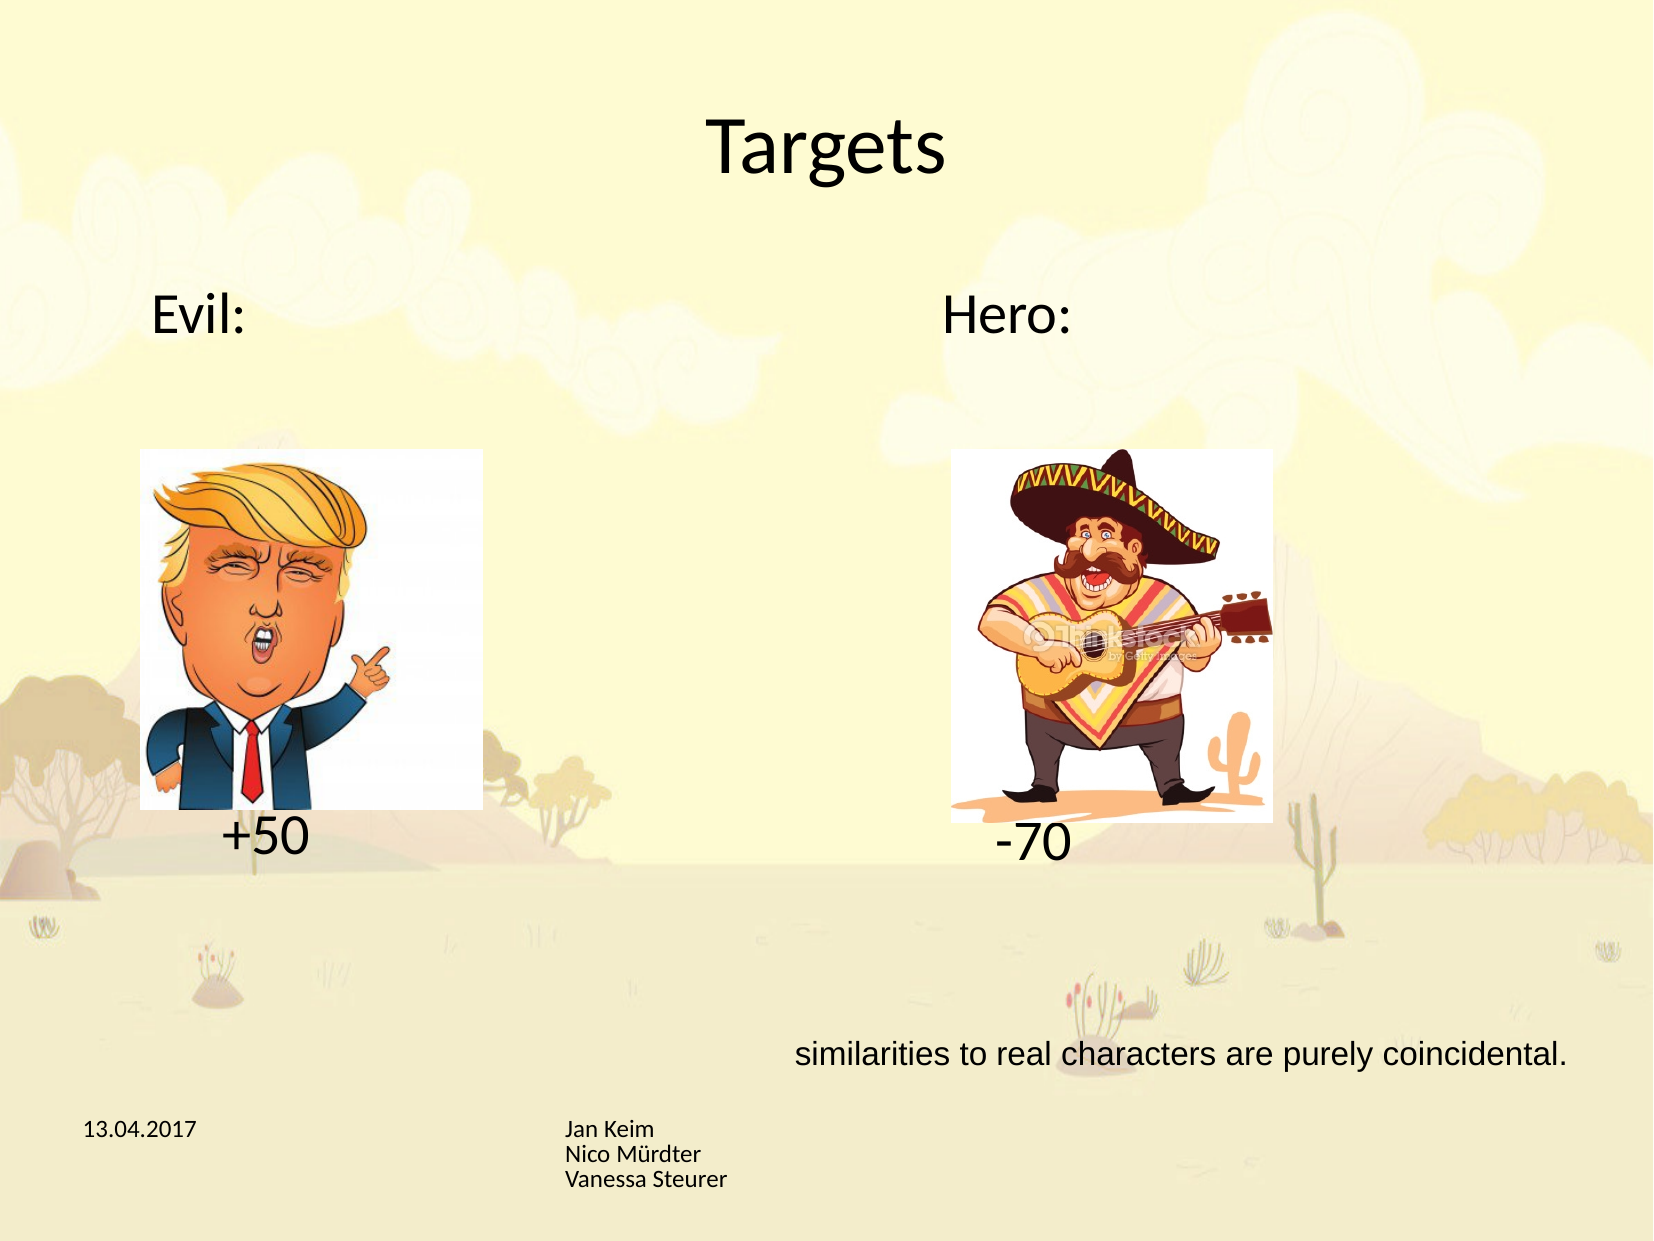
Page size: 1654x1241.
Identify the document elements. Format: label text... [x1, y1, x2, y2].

text_box similarities to real characters are purely coincidental. [780, 1028, 1585, 1081]
list Evil: +50 [80, 290, 807, 1010]
title Targets [82, 49, 1571, 257]
picture [0, 0, 1654, 1241]
list Hero: -70 [844, 290, 1571, 1010]
